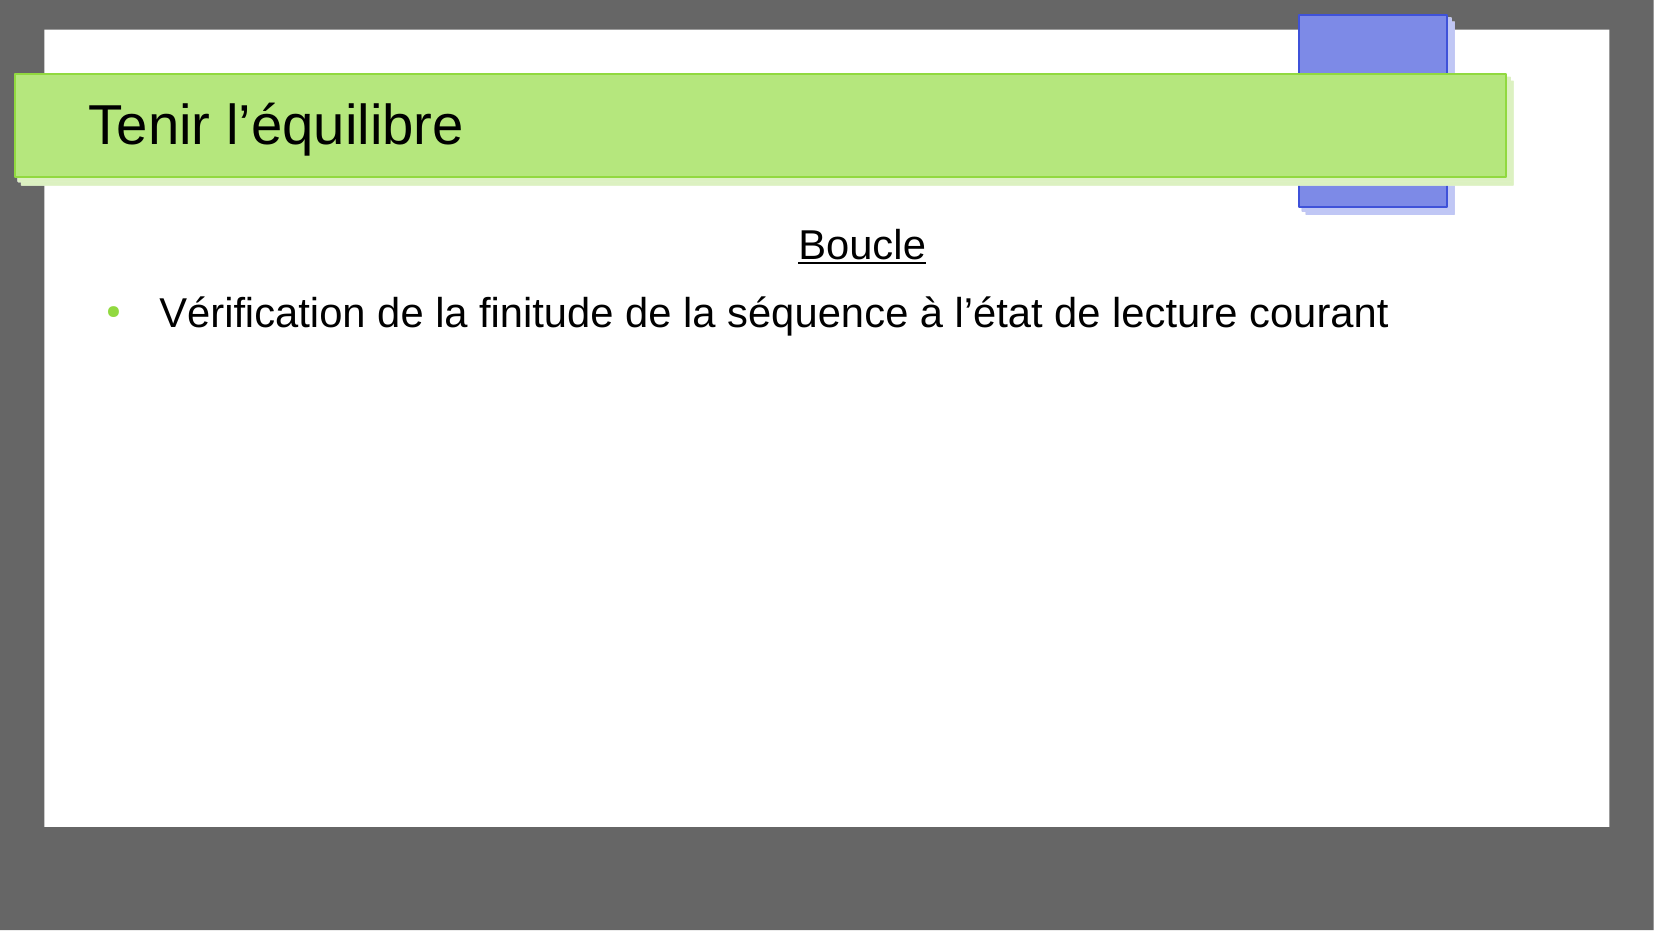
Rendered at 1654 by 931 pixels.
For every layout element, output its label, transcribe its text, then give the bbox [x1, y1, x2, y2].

title Tenir l’équilibre [88, 73, 1506, 178]
list Boucle Vérification de la finitude de la séquence à l’état de lecture courant [88, 221, 1565, 813]
